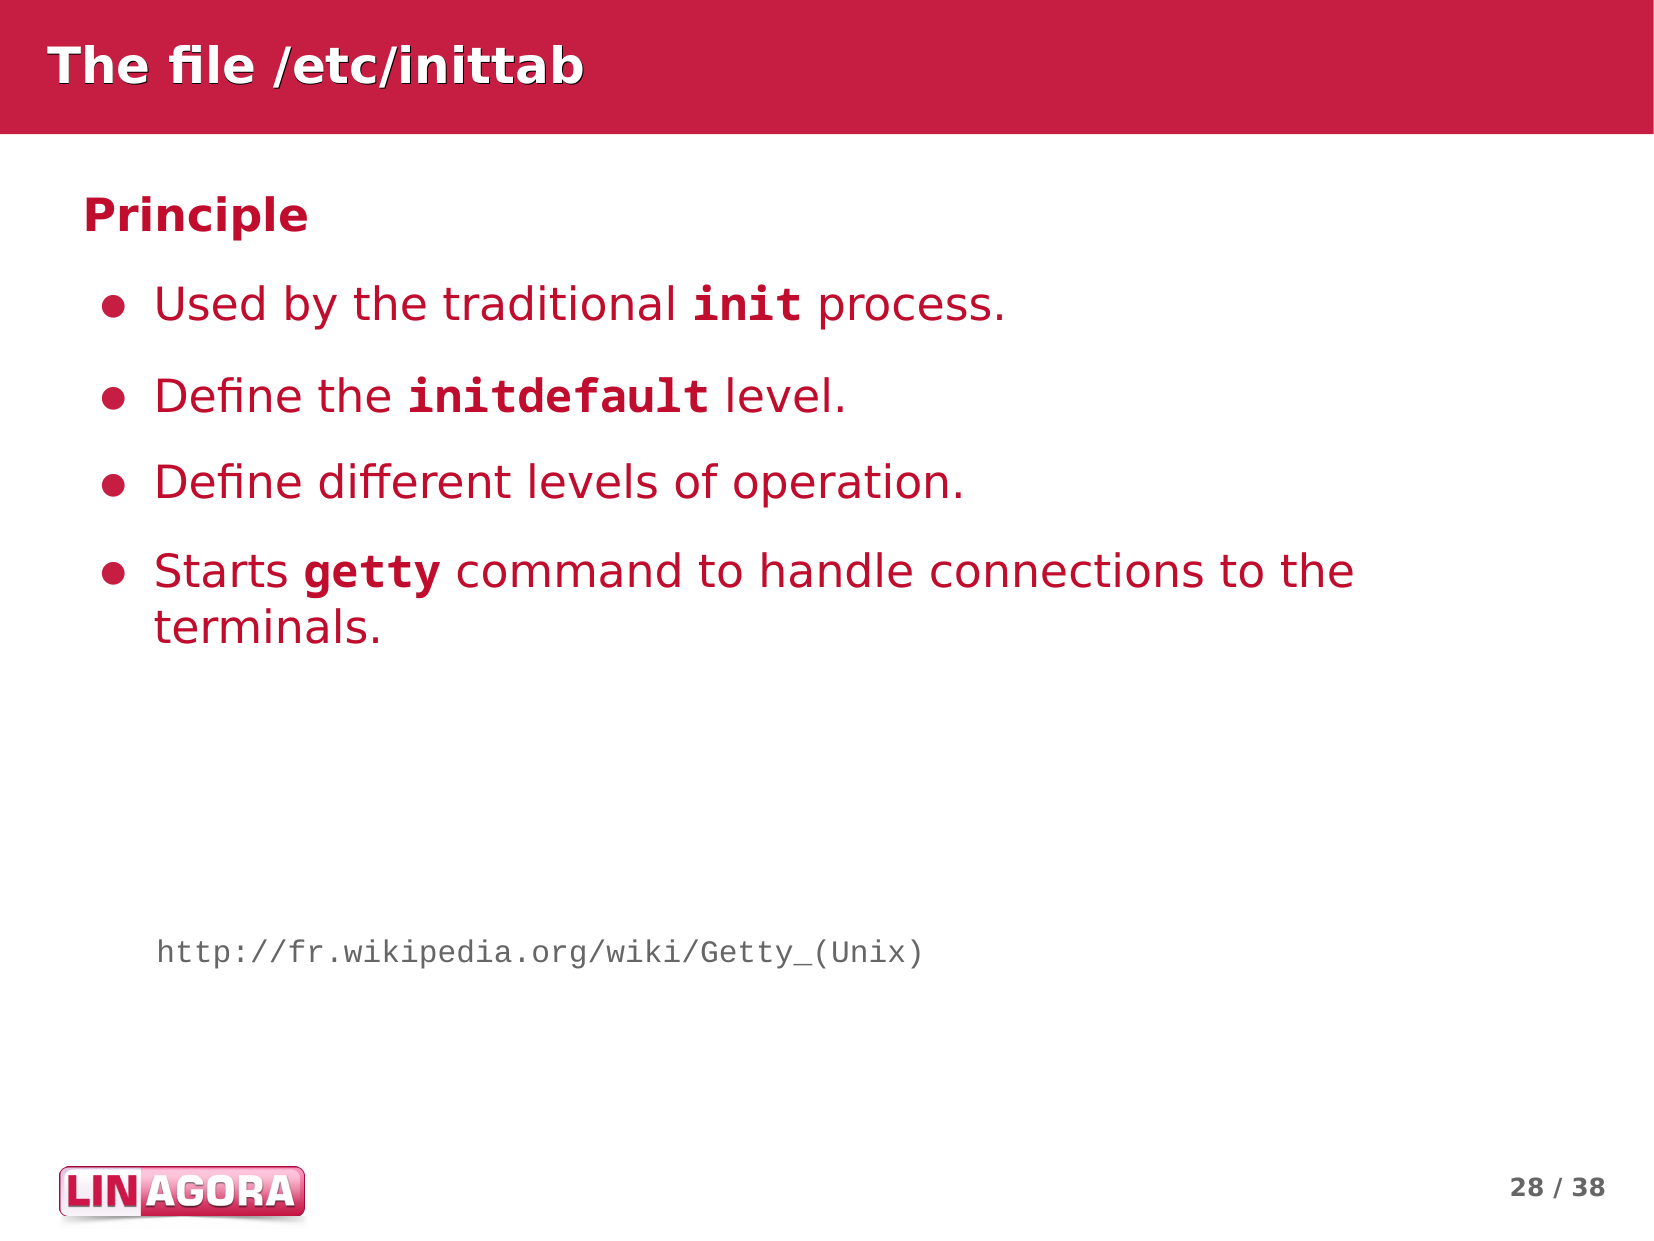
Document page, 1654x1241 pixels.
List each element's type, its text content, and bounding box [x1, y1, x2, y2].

list Principle Used by the traditional init process. Define the initdefault level. Define different levels of operation. Starts getty command to handle connections to the terminals. [82, 188, 1571, 1134]
text_box http://fr.wikipedia.org/wiki/Getty_(Unix) [141, 928, 1512, 981]
picture [59, 1166, 308, 1229]
title The file /etc/inittab [47, 7, 1624, 126]
